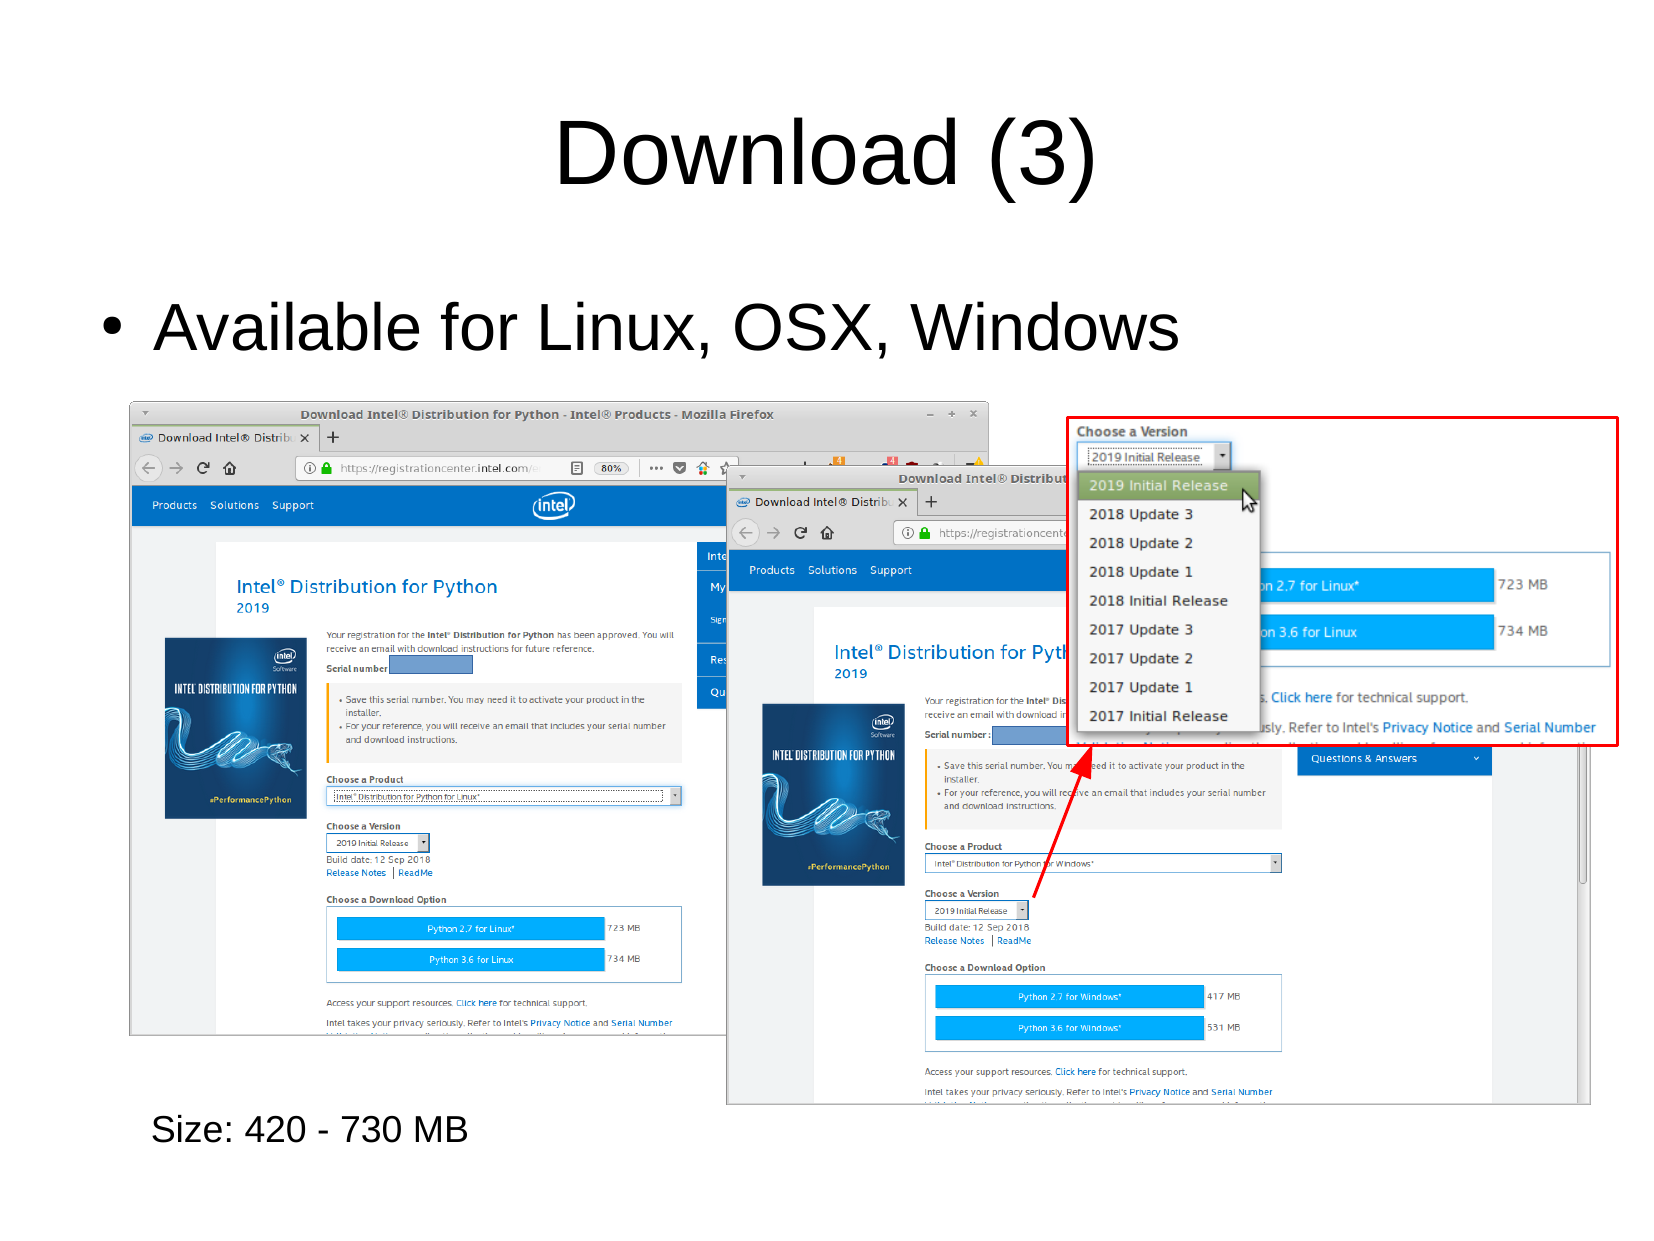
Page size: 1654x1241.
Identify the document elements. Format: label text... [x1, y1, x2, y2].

text_box Size: 420 - 730 MB [136, 1100, 485, 1158]
picture [129, 401, 1591, 1105]
picture [1068, 419, 1617, 745]
list Available for Linux, OSX, Windows [82, 290, 1571, 1010]
title Download (3) [82, 49, 1571, 257]
text_box [389, 655, 473, 674]
text_box [992, 726, 1066, 745]
